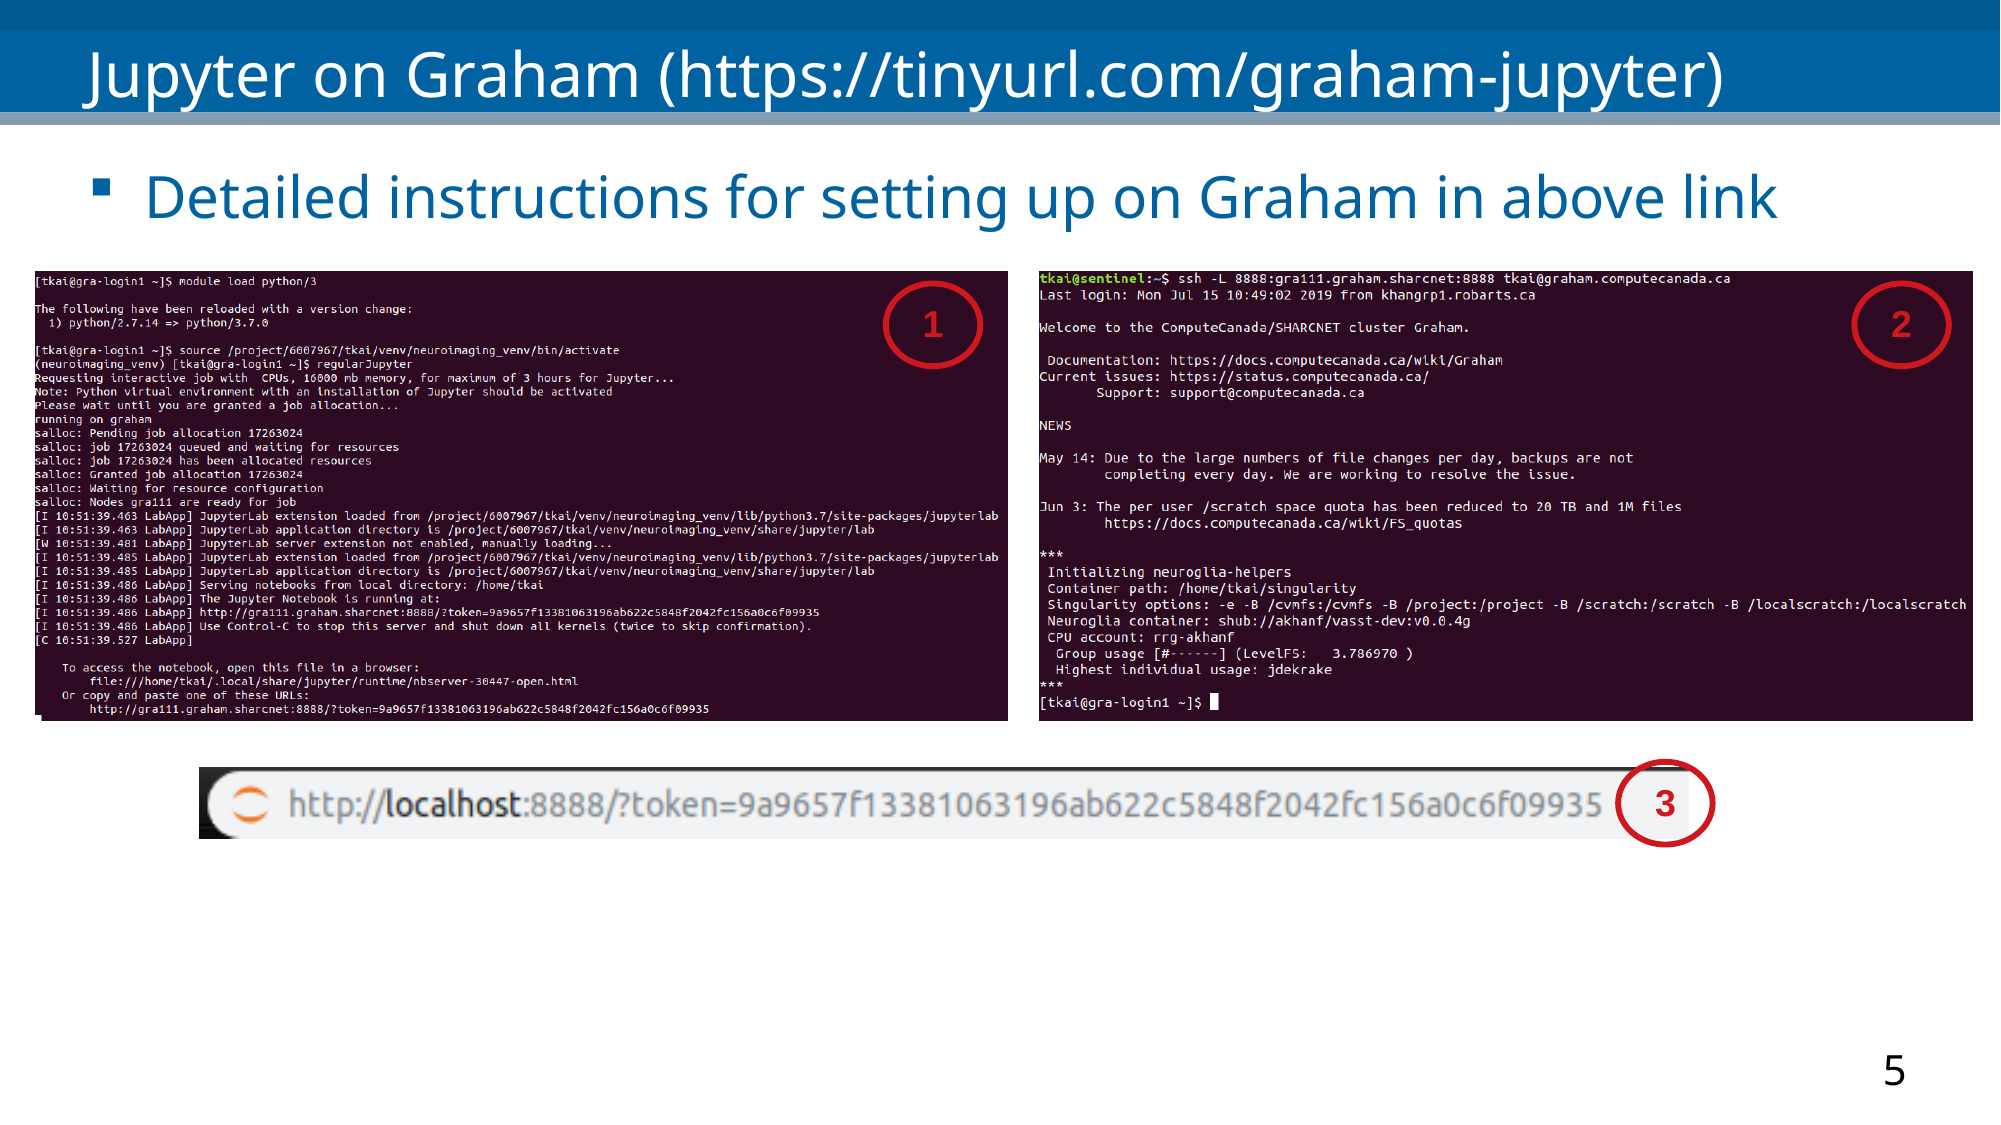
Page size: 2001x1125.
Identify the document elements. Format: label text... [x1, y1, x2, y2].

text_box 3 [1618, 761, 1713, 845]
text_box 2 [1854, 283, 1949, 367]
picture [1039, 271, 1973, 721]
text_box 1 [885, 283, 981, 367]
picture [35, 271, 1008, 721]
picture [199, 767, 1640, 839]
title Jupyter on Graham (https://tinyurl.com/graham-jupyter) [76, 21, 1926, 124]
slide_number <number> [1803, 1038, 1987, 1107]
list Detailed instructions for setting up on Graham in above link [76, 154, 1949, 249]
